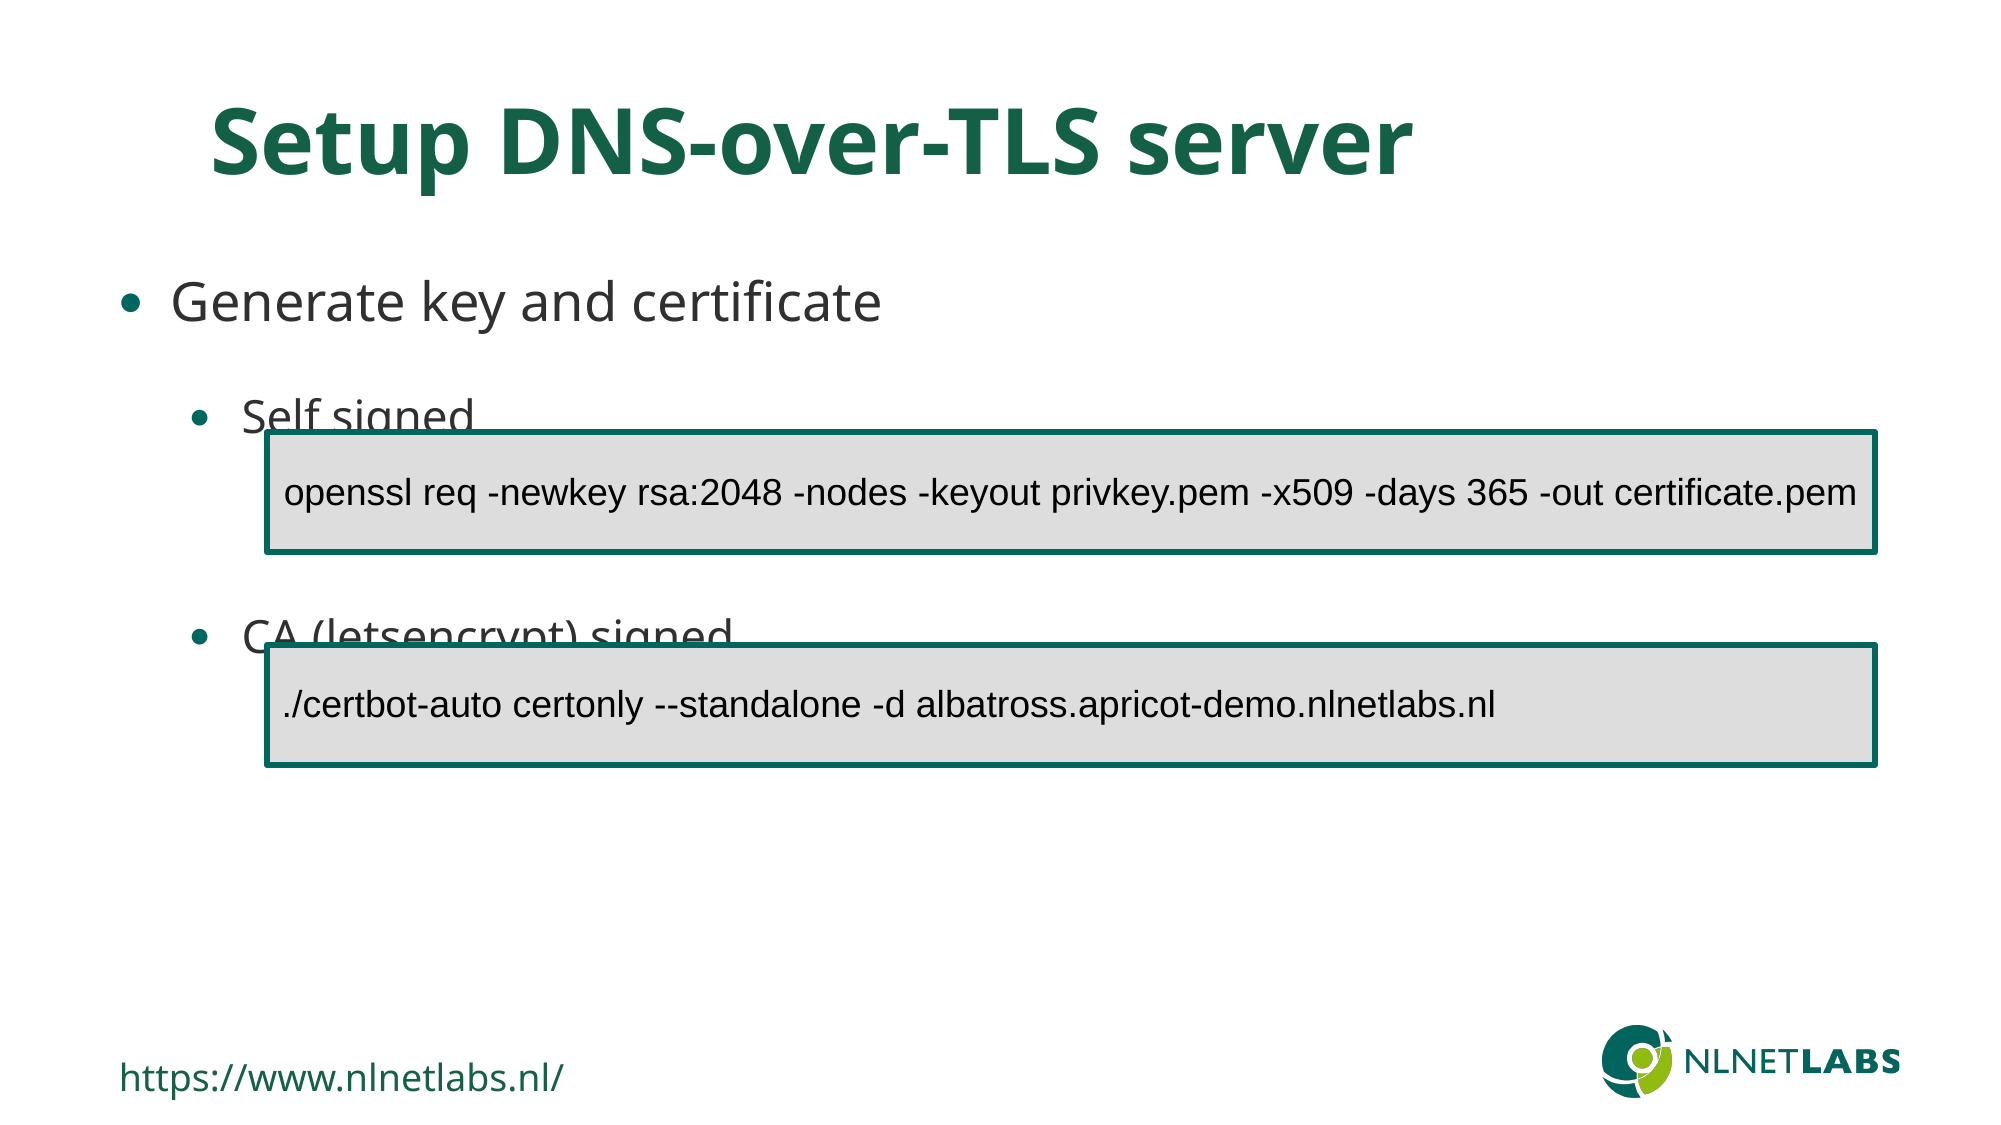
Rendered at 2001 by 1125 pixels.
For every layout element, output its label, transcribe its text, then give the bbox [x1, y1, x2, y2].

text_box openssl req -newkey rsa:2048 -nodes -keyout privkey.pem -x509 -days 365 -out certificate.pem [266, 432, 1876, 553]
list Generate key and certificate Self signed CA (letsencrypt) signed [99, 263, 1900, 916]
text_box ./certbot-auto certonly --standalone -d albatross.apricot-demo.nlnetlabs.nl [266, 644, 1876, 765]
picture [1602, 1025, 1900, 1098]
title Setup DNS-over-TLS server [210, 44, 1900, 233]
